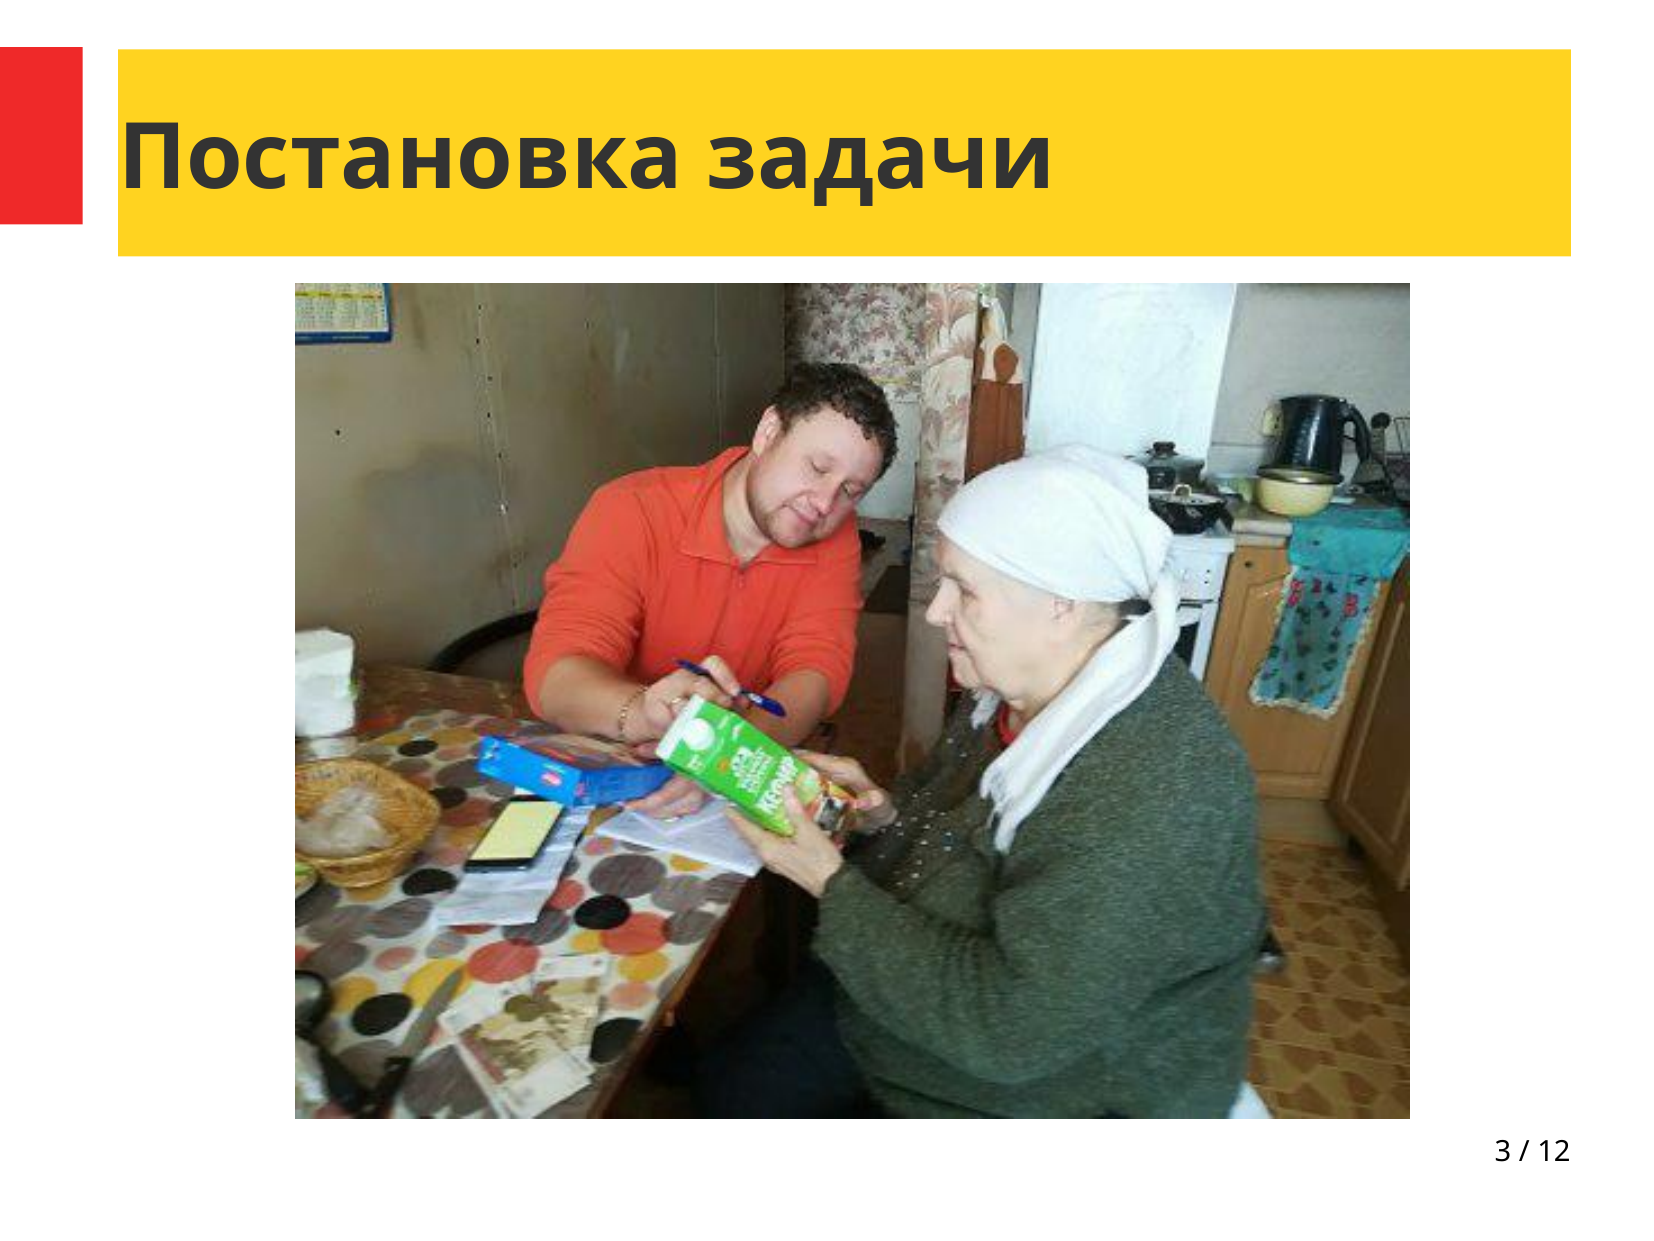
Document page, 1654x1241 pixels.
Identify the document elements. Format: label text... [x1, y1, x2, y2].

picture [295, 283, 1410, 1119]
title Постановка задачи [118, 49, 1571, 257]
